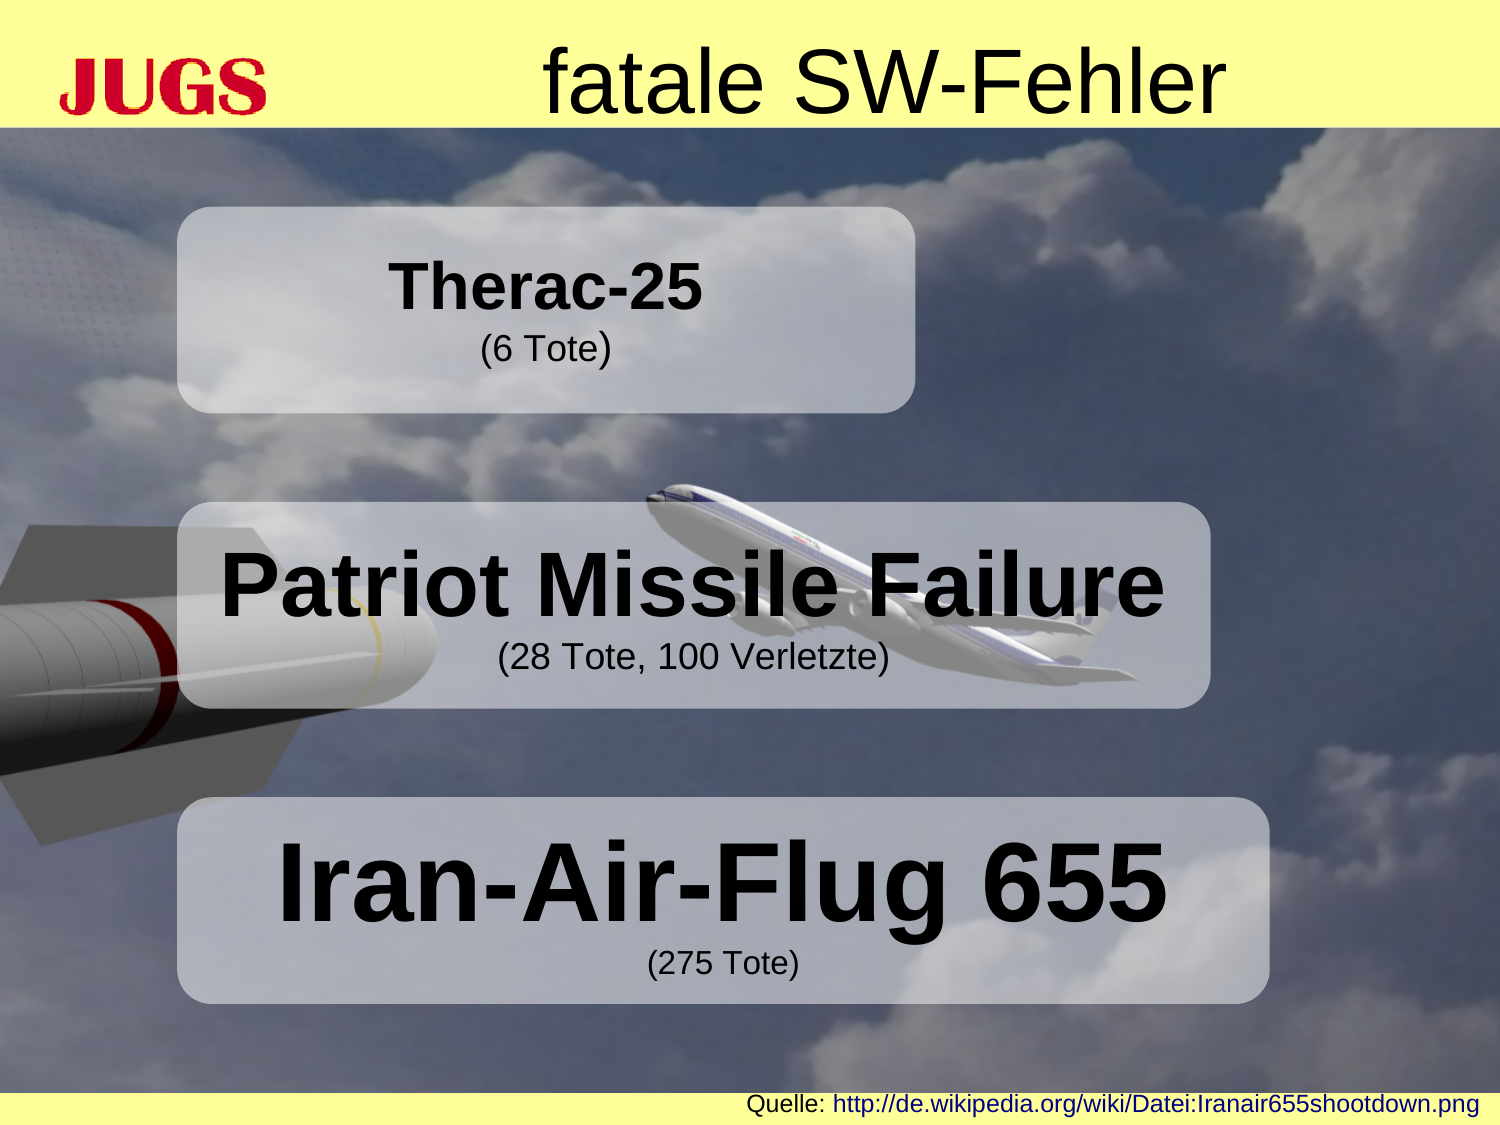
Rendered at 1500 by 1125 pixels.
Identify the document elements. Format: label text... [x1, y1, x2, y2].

picture [0, 128, 1500, 1093]
text_box Patriot Missile Failure (28 Tote, 100 Verletzte) [177, 501, 1211, 709]
text_box Quelle: http://de.wikipedia.org/wiki/Datei:Iranair655shootdown.png [731, 1082, 1500, 1125]
text_box Iran-Air-Flug 655 (275 Tote) [177, 797, 1270, 1004]
text_box Therac-25 (6 Tote) [177, 206, 916, 414]
title fatale SW-Fehler [295, 30, 1477, 133]
picture [59, 58, 266, 119]
